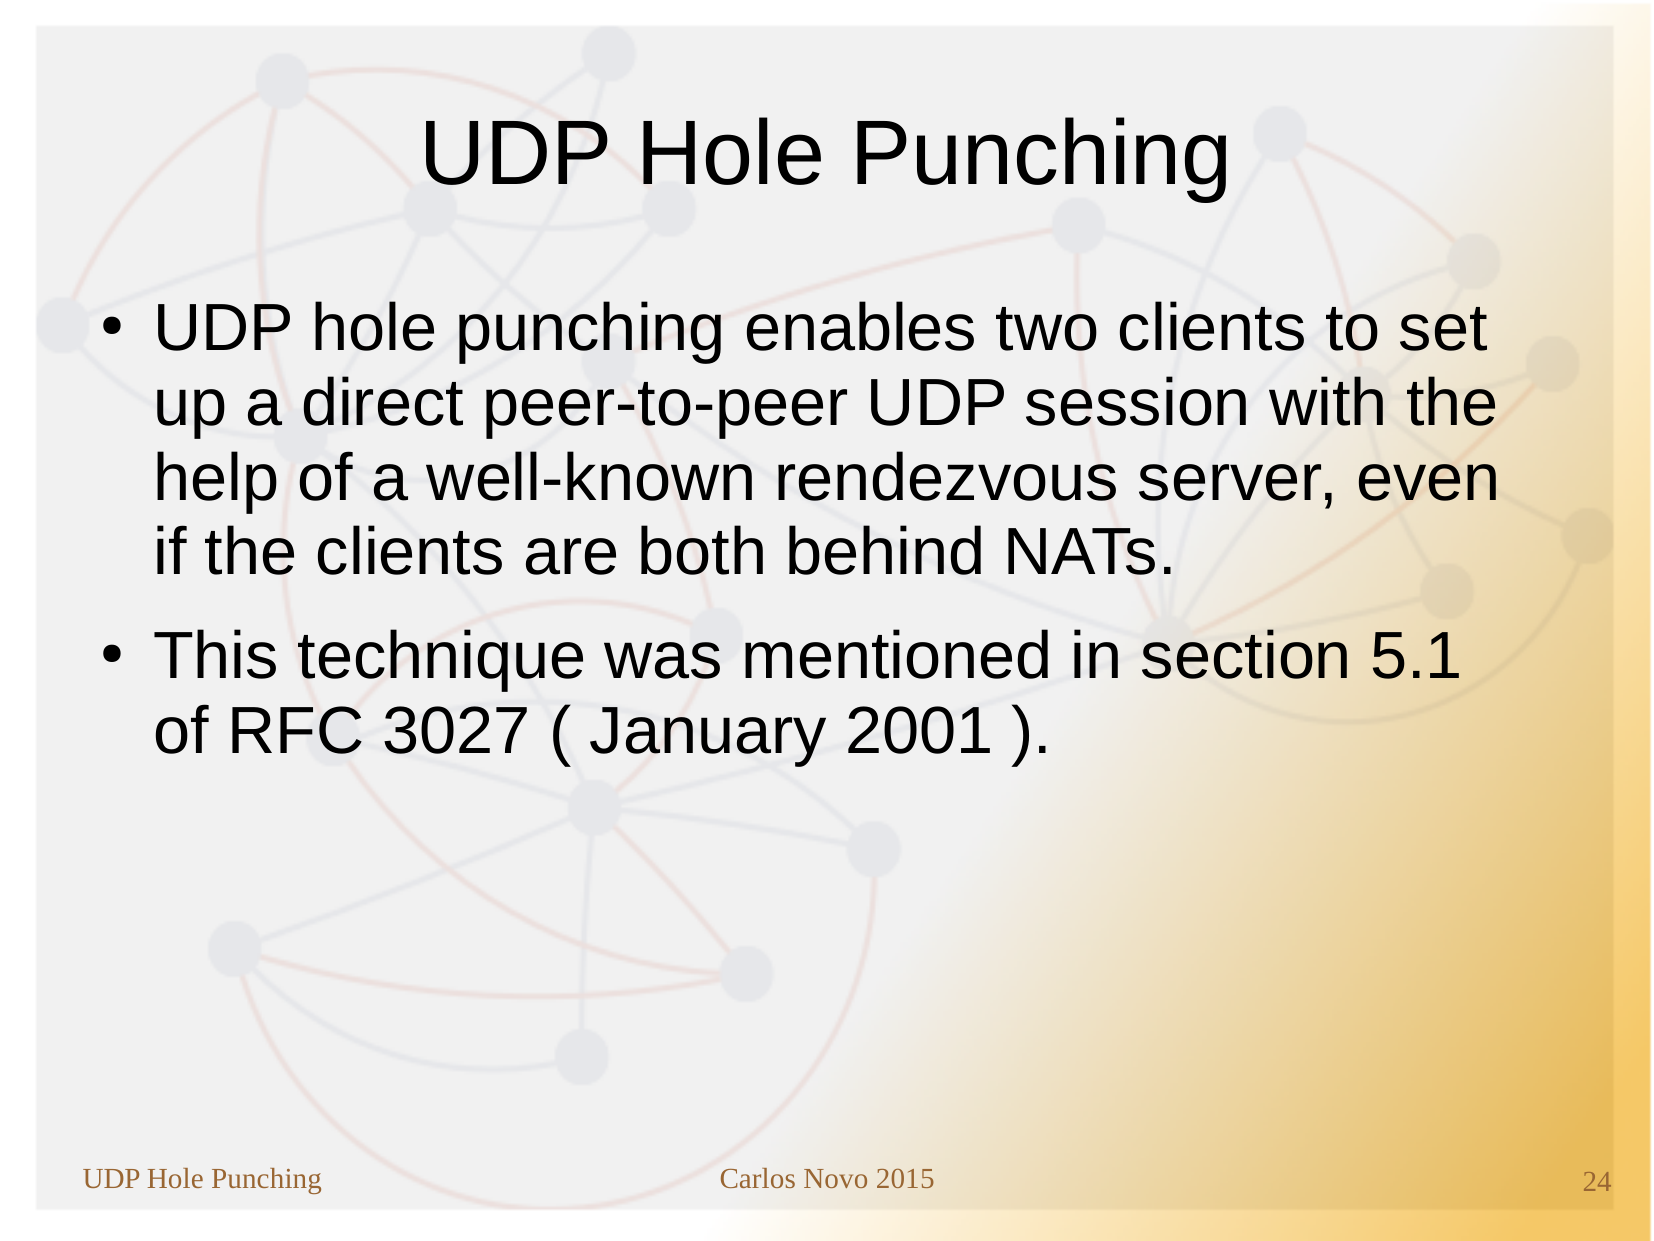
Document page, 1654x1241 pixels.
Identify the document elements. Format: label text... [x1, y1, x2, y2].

title UDP Hole Punching [82, 49, 1571, 257]
list UDP hole punching enables two clients to set up a direct peer-to-peer UDP session with the help of a well-known rendezvous server, even if the clients are both behind NATs. This technique was mentioned in section 5.1 of RFC 3027 ( January 2001 ). [82, 290, 1538, 1010]
picture [0, 0, 1654, 1241]
